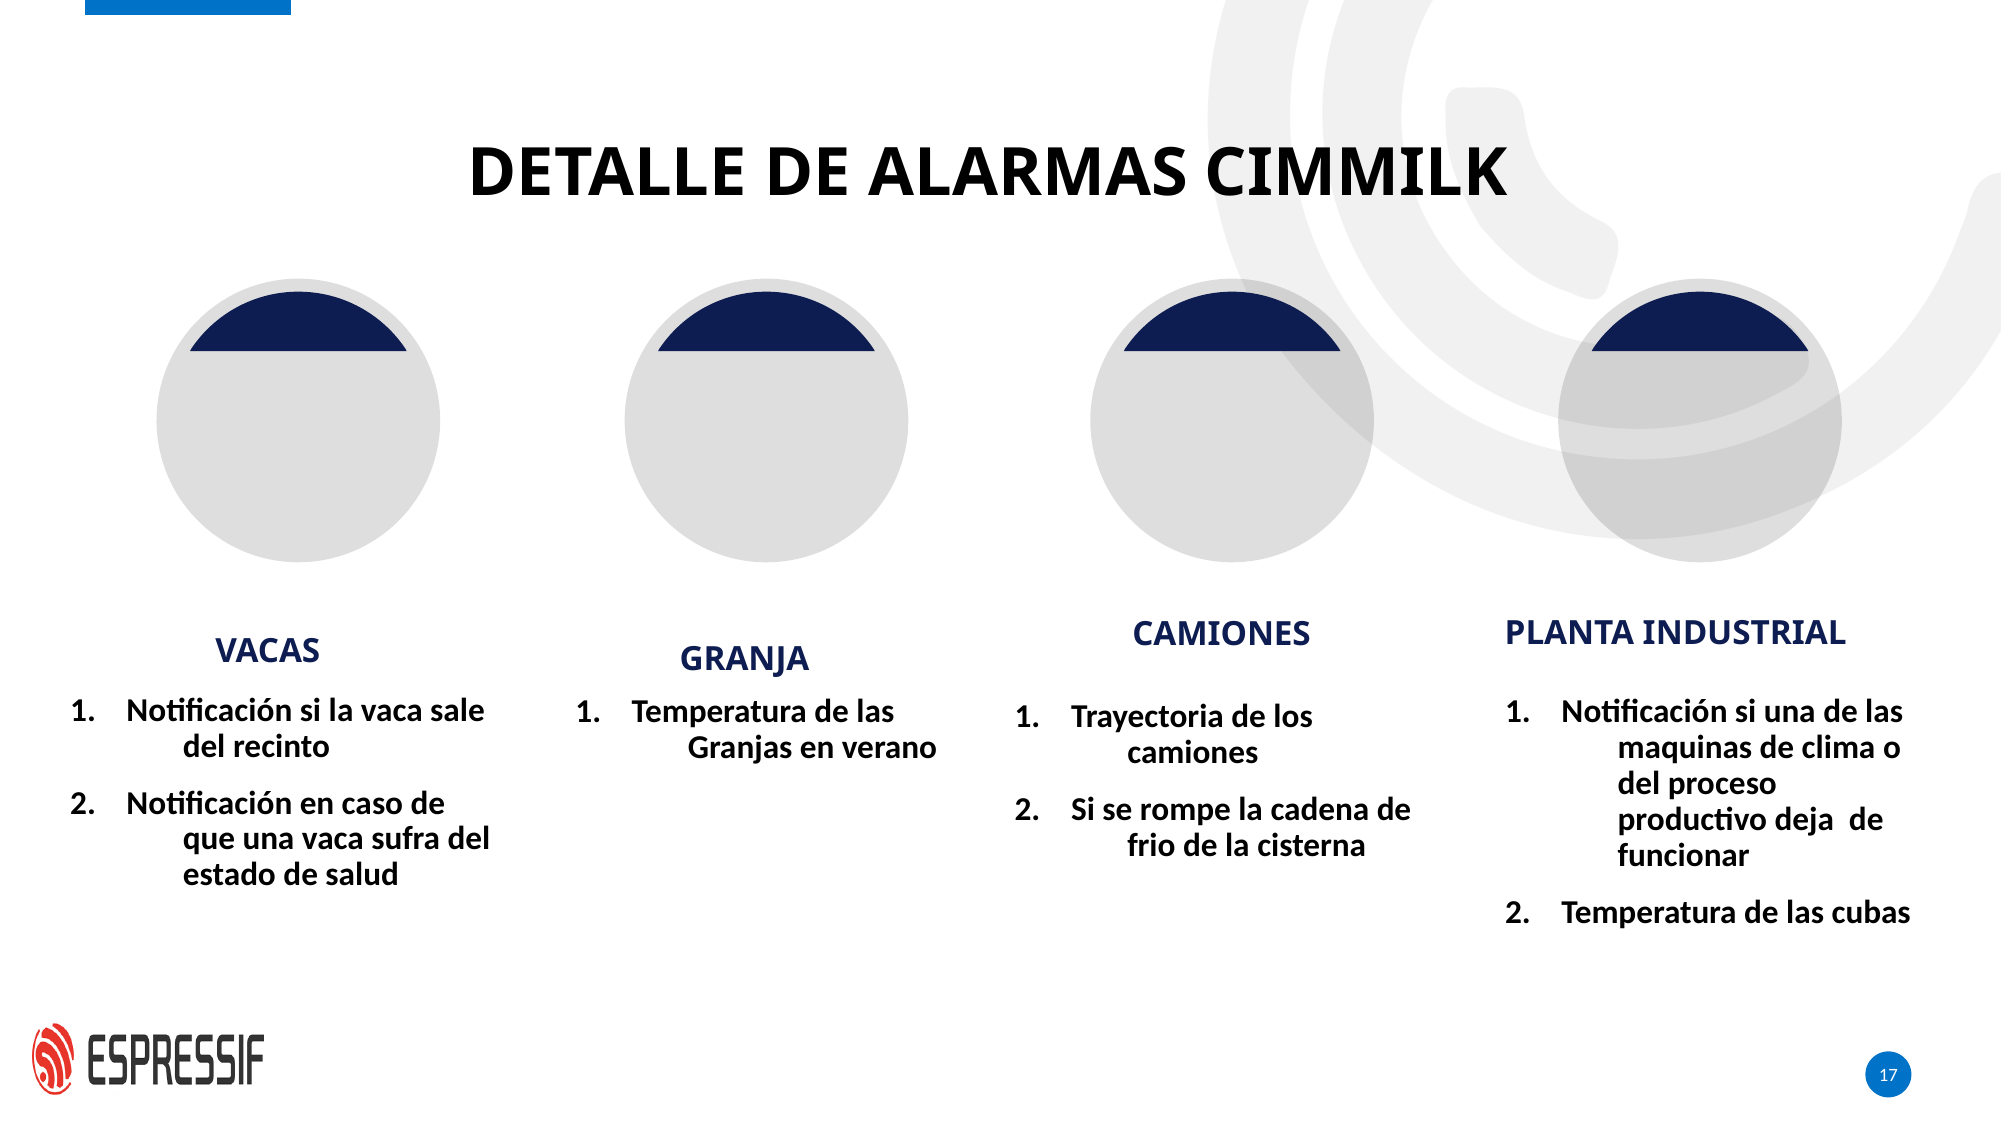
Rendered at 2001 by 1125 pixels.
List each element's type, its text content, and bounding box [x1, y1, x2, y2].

text_box Temperatura de las Granjas en verano [575, 694, 1000, 982]
list Planta industrial [1463, 593, 1889, 675]
text_box [1864, 1059, 1913, 1090]
list Granja [523, 618, 949, 701]
picture [188, 311, 424, 546]
title Detalle de alarmas cimmilk [467, 50, 2000, 210]
list Notificación si la vaca sale del recinto Notificación en caso de que una vaca sufra del estado de salud [70, 692, 495, 980]
list Camiones [999, 593, 1425, 676]
list Vacas [59, 611, 485, 693]
picture [32, 1023, 264, 1095]
picture [1576, 311, 1812, 546]
picture [646, 320, 881, 555]
text_box Trayectoria de los camiones Si se rompe la cadena de frio de la cisterna [1014, 699, 1440, 987]
picture [1454, 78, 1637, 261]
text_box Notificación si una de las maquinas de clima o del proceso productivo deja de funcionar Temperatura de las cubas [1505, 694, 1930, 982]
picture [1124, 323, 1360, 559]
